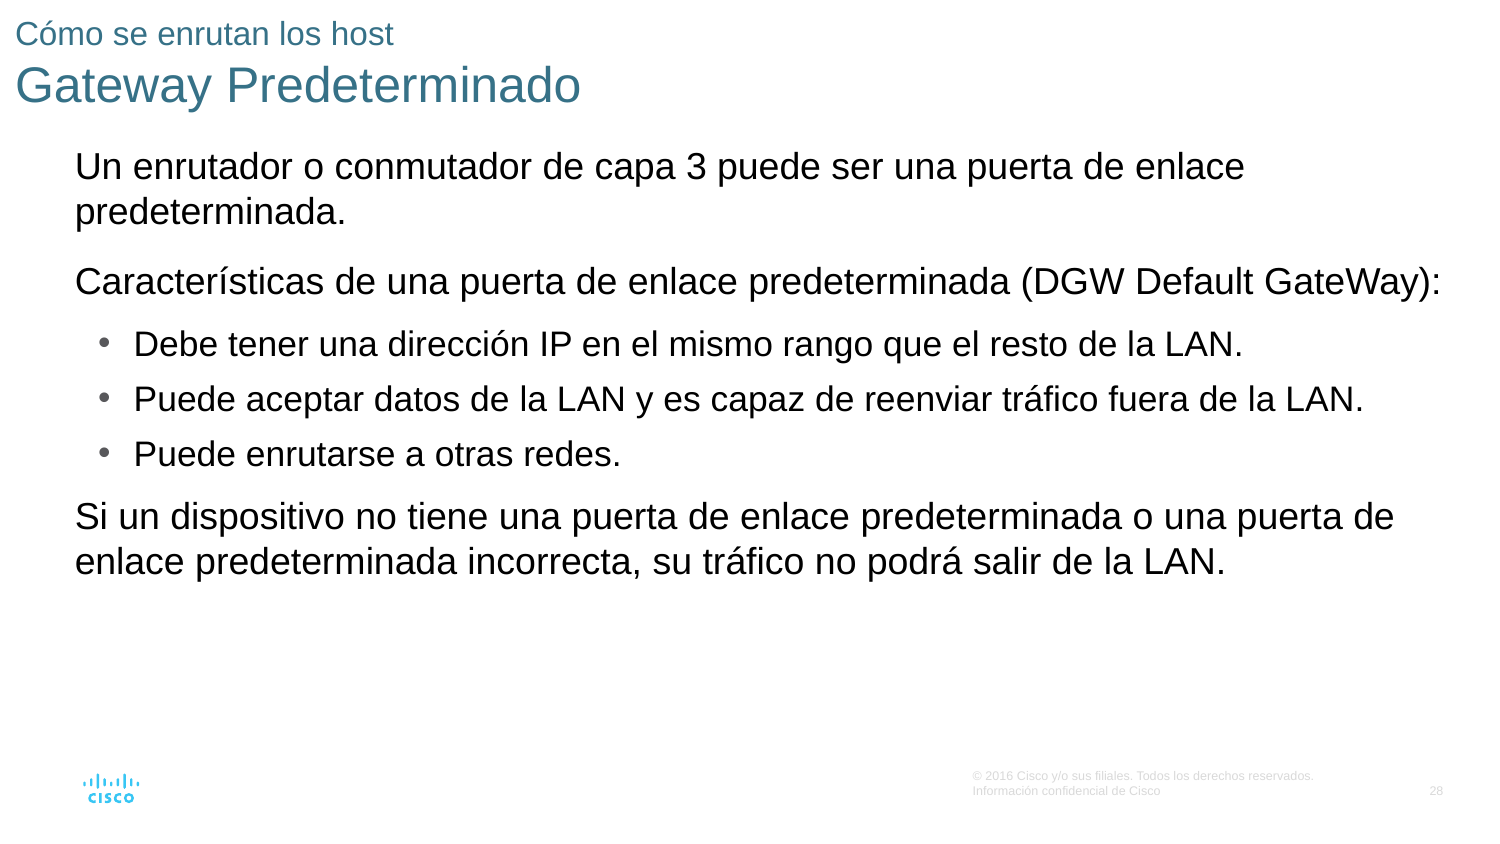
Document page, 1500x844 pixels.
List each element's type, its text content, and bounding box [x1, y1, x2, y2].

title Cómo se enrutan los host Gateway Predeterminado [0, 0, 1500, 125]
list Un enrutador o conmutador de capa 3 puede ser una puerta de enlace predeterminada. Características de una puerta de enlace predeterminada (DGW Default GateWay): Debe tener una dirección IP en el mismo rango que el resto de la LAN. Puede aceptar datos de la LAN y es capaz de reenviar tráfico fuera de la LAN. Puede enrutarse a otras redes. Si un dispositivo no tiene una puerta de enlace predeterminada o una puerta de enlace predeterminada incorrecta, su tráfico no podrá salir de la LAN. [60, 134, 1461, 689]
